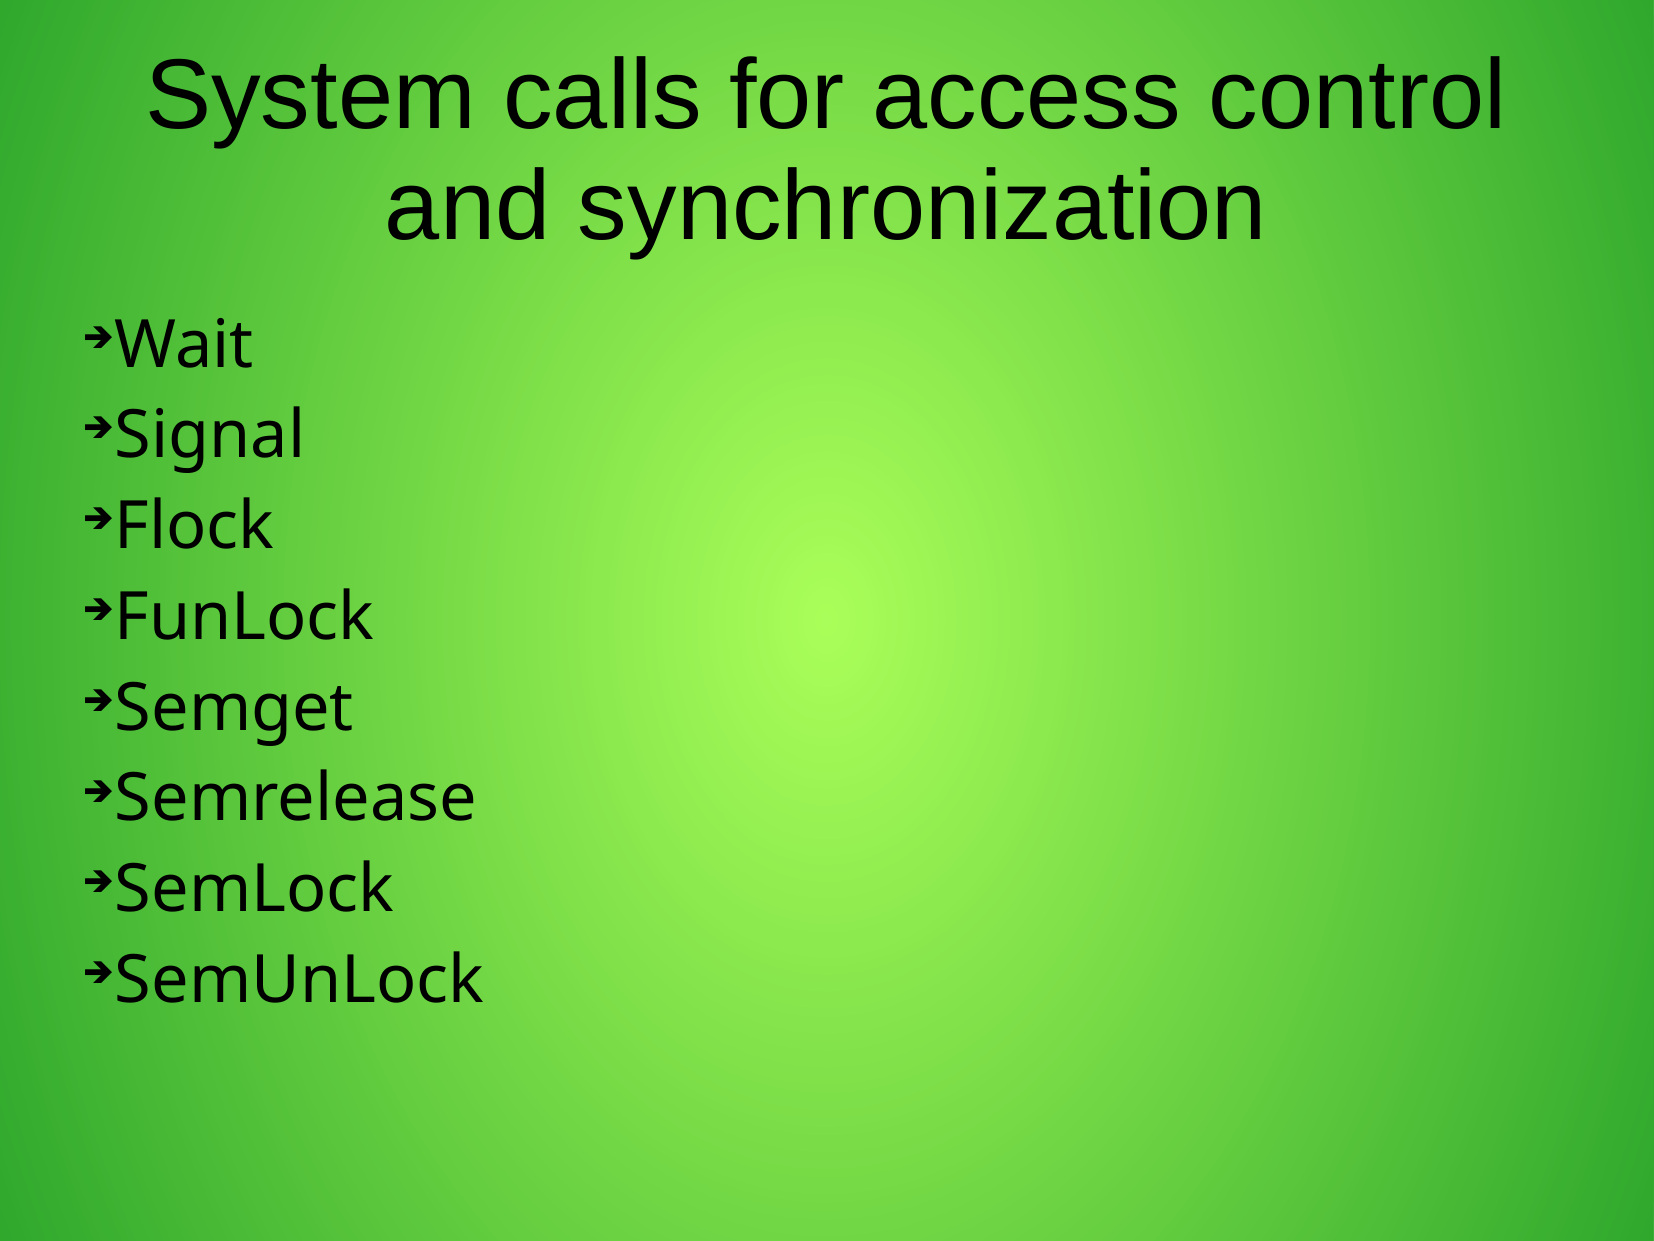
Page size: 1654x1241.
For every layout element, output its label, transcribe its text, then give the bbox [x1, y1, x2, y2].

subtitle Wait Signal Flock FunLock Semget Semrelease SemLock SemUnLock [82, 285, 1571, 1032]
title System calls for access control and synchronization [82, 38, 1571, 261]
